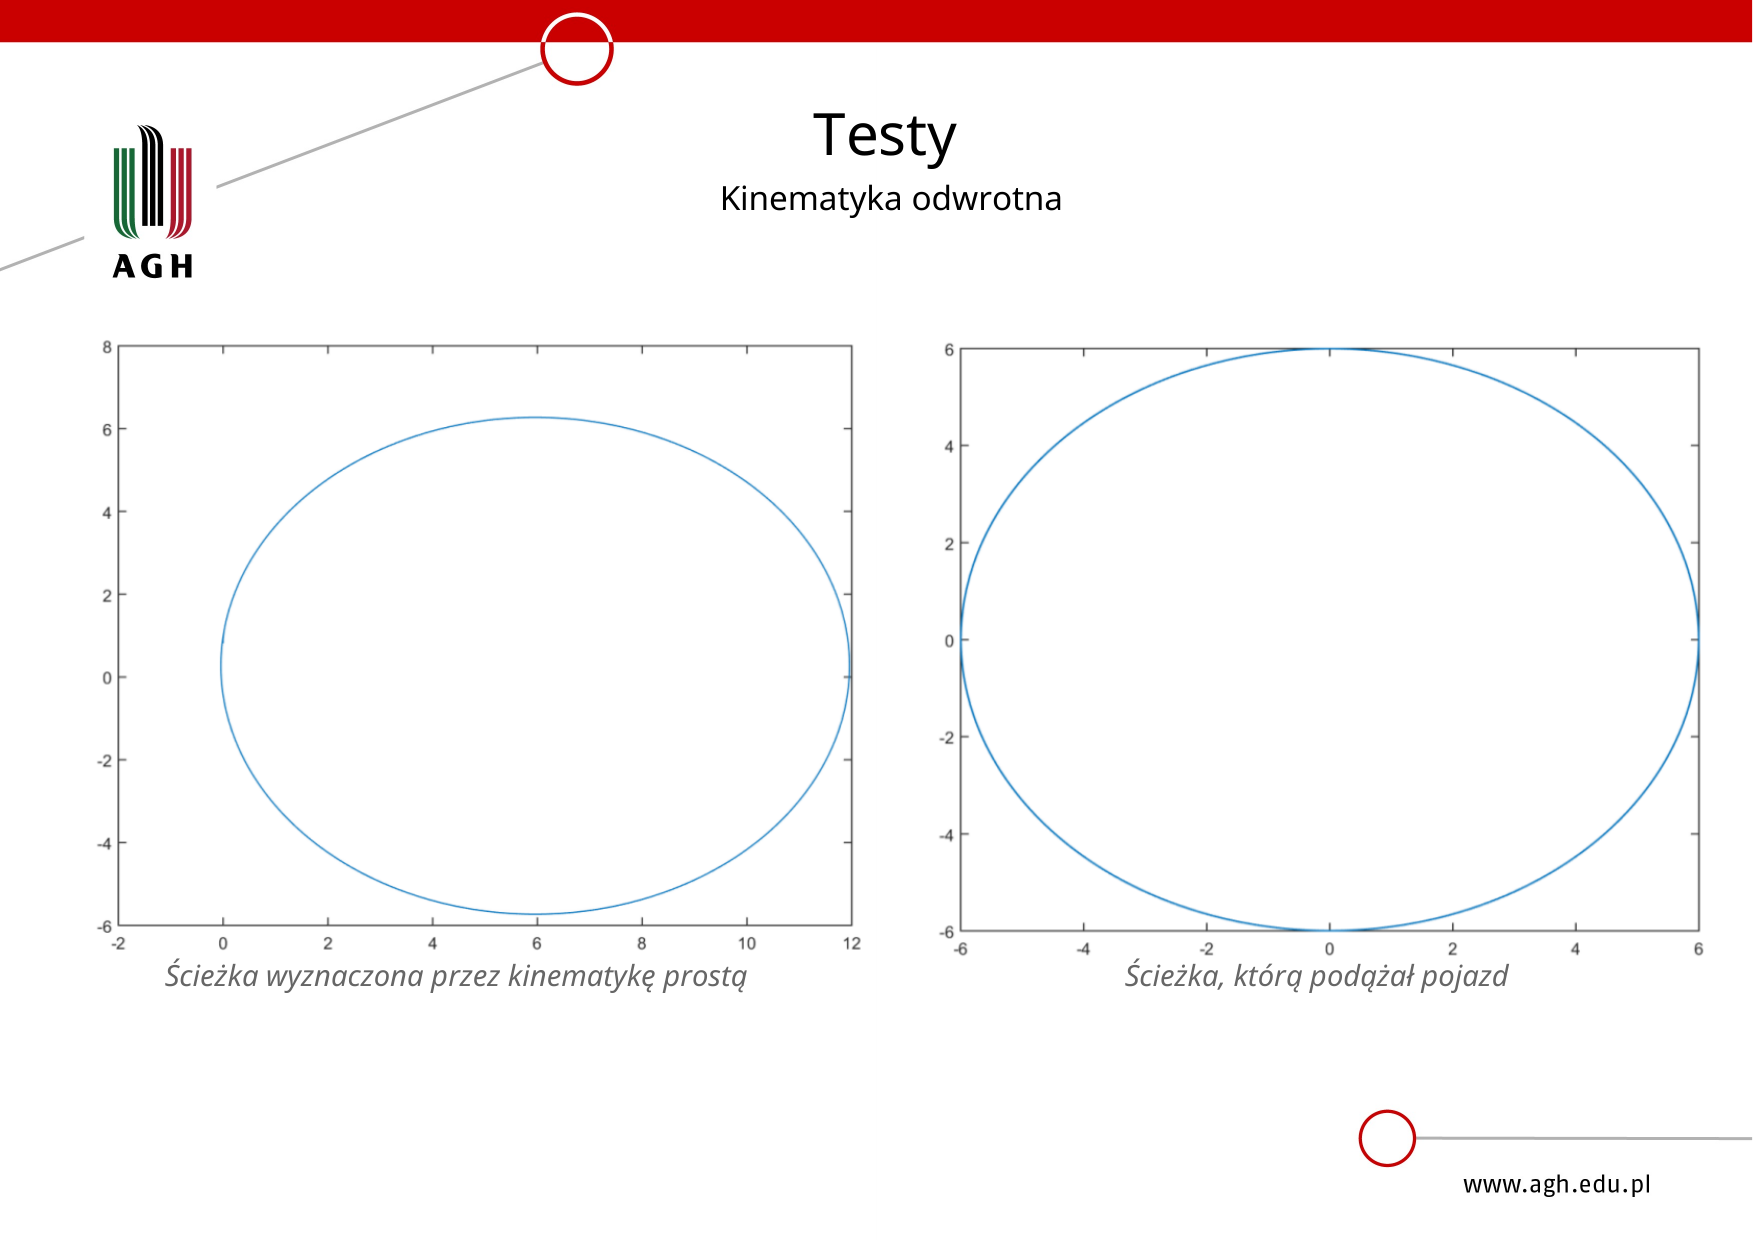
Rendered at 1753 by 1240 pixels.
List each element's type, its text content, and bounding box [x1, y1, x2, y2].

text_box Kinematyka odwrotna [705, 170, 1246, 226]
text_box Testy [796, 90, 976, 170]
text_box Ścieżka wyznaczona przez kinematykę prostą [150, 950, 796, 1036]
picture [0, 0, 1753, 1240]
text_box Ścieżka, którą podążał pojazd [1110, 950, 1753, 1036]
